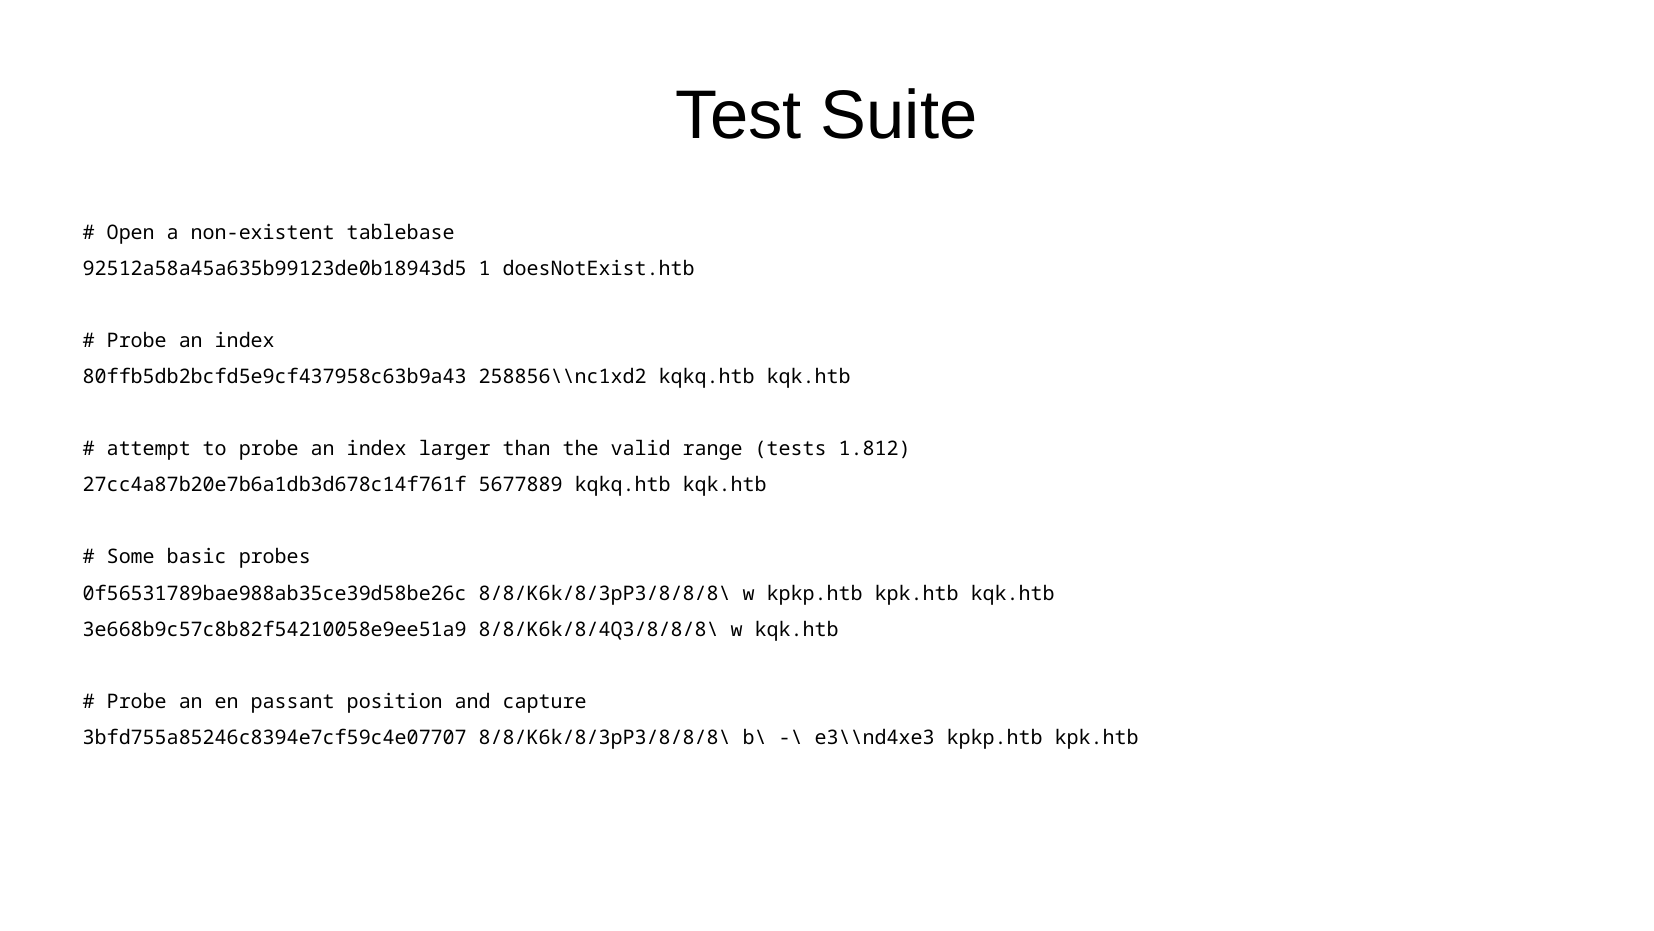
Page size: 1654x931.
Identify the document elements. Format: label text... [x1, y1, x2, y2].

list # Open a non-existent tablebase 92512a58a45a635b99123de0b18943d5 1 doesNotExist.htb # Probe an index 80ffb5db2bcfd5e9cf437958c63b9a43 258856\\nc1xd2 kqkq.htb kqk.htb # attempt to probe an index larger than the valid range (tests 1.812) 27cc4a87b20e7b6a1db3d678c14f761f 5677889 kqkq.htb kqk.htb # Some basic probes 0f56531789bae988ab35ce39d58be26c 8/8/K6k/8/3pP3/8/8/8\ w kpkp.htb kpk.htb kqk.htb 3e668b9c57c8b82f54210058e9ee51a9 8/8/K6k/8/4Q3/8/8/8\ w kqk.htb # Probe an en passant position and capture 3bfd755a85246c8394e7cf59c4e07707 8/8/K6k/8/3pP3/8/8/8\ b\ -\ e3\\nd4xe3 kpkp.htb kpk.htb [82, 217, 1571, 758]
title Test Suite [82, 37, 1571, 193]
